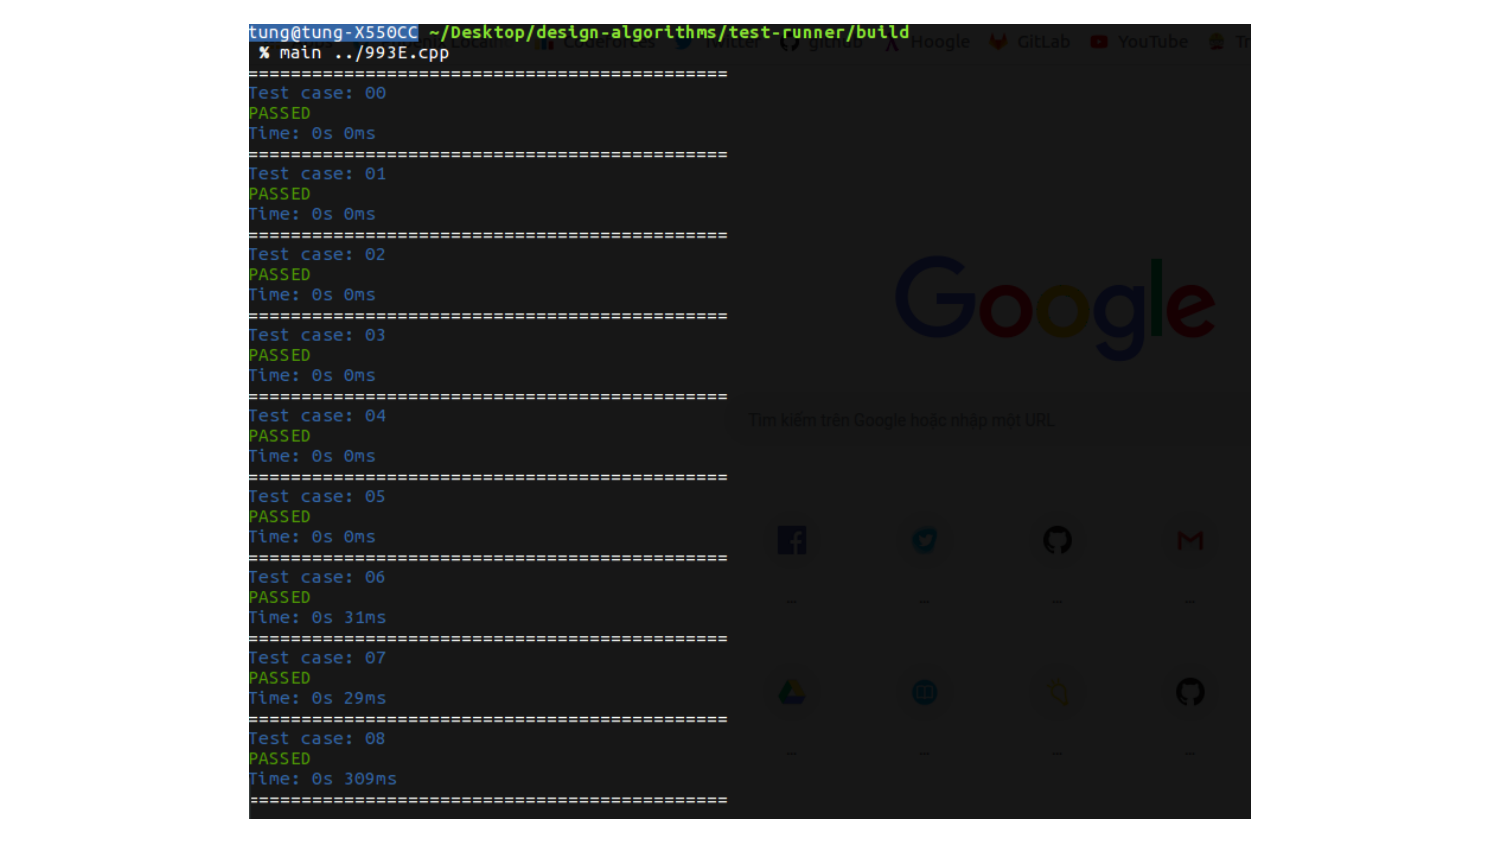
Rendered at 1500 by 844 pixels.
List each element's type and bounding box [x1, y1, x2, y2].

picture [249, 24, 1251, 819]
